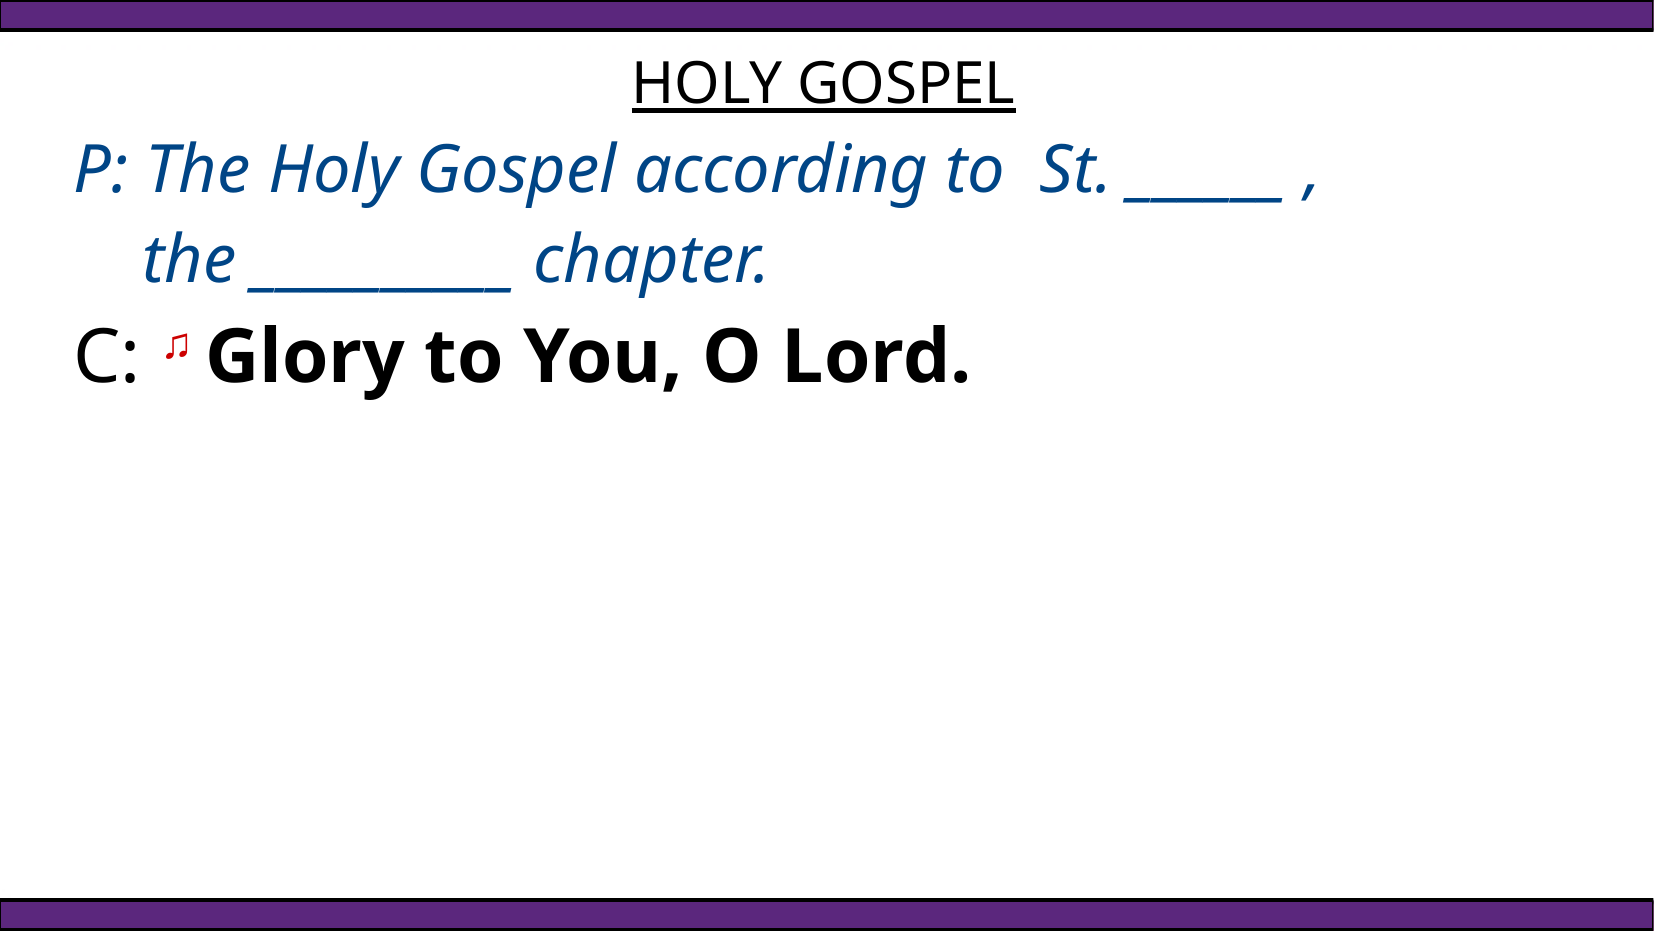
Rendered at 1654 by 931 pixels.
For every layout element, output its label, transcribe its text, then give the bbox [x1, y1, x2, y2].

text_box HOLY GOSPEL P: The Holy Gospel according to St. ______ , the __________ chapter. C: ♫ Glory to You, O Lord. [58, 34, 1589, 404]
text_box [0, 0, 1654, 31]
picture [0, 31, 1654, 900]
text_box [0, 900, 1654, 931]
